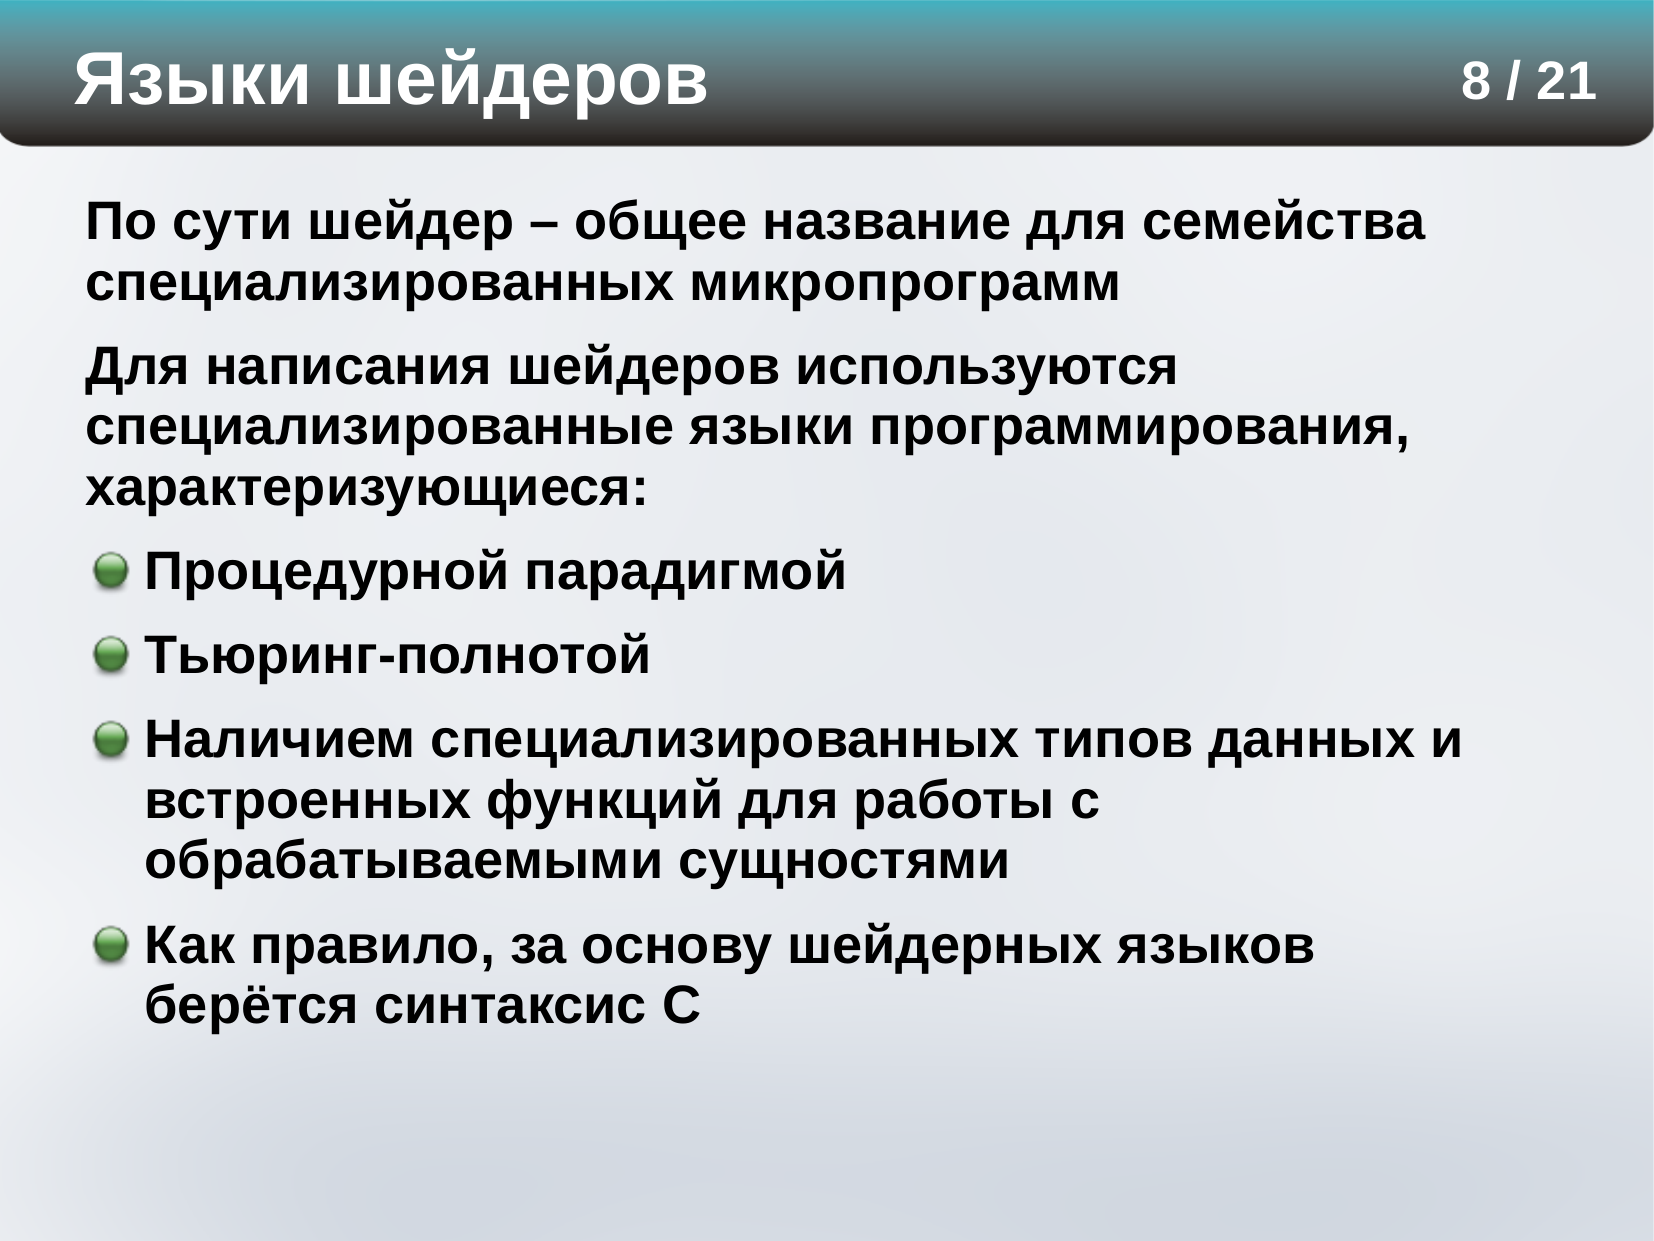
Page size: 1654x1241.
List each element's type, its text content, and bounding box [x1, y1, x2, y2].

text_box По сути шейдер – общее название для семейства специализированных микропрограмм Для написания шейдеров используются специализированные языки программирования, характеризующиеся: Процедурной парадигмой Тьюринг-полнотой Наличием специализированных типов данных и встроенных функций для работы с обрабатываемыми сущностями Как правило, за основу шейдерных языков берётся синтаксис C [70, 183, 1506, 1043]
text_box Языки шейдеров [59, 29, 1418, 129]
text_box <номер> / 21 [1446, 42, 1654, 119]
picture [0, 0, 1654, 1241]
